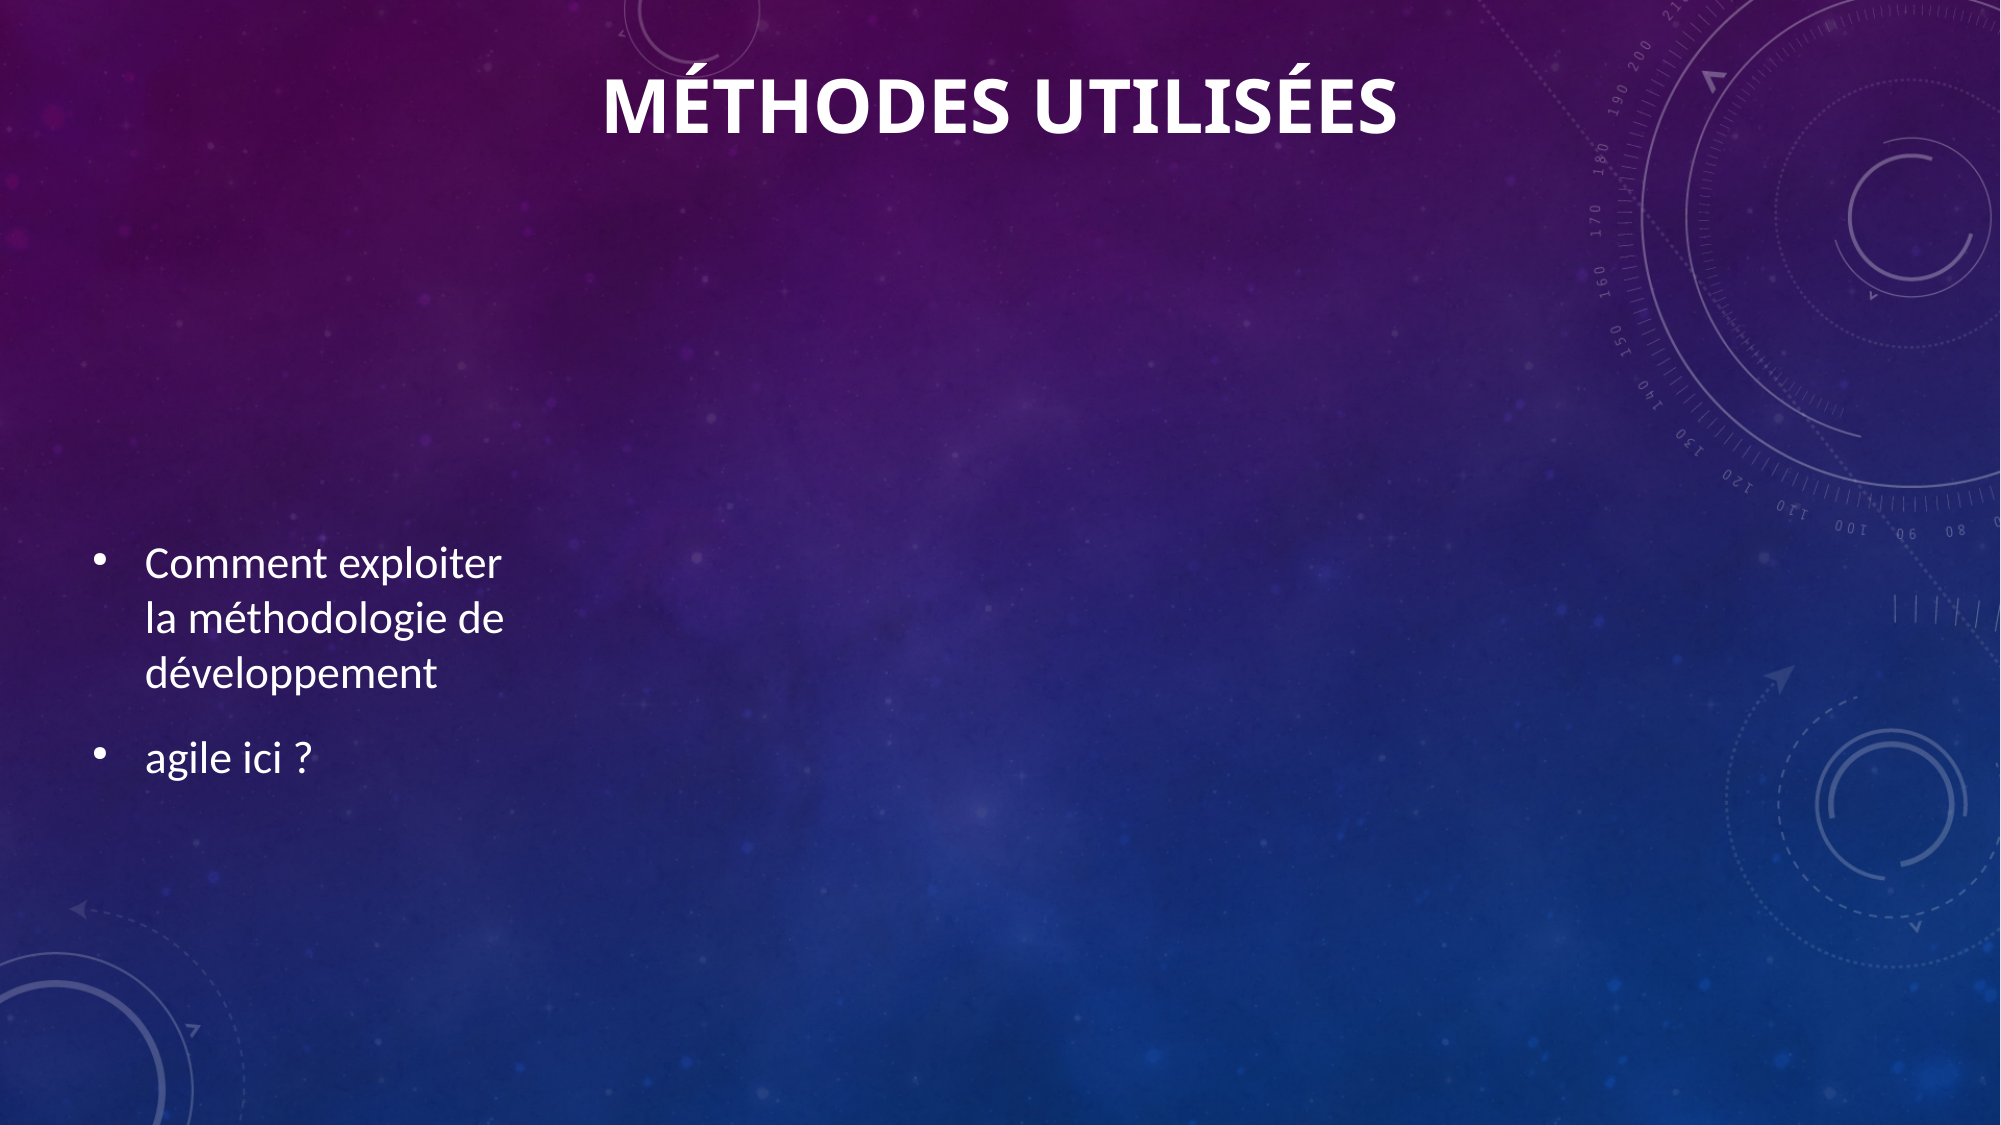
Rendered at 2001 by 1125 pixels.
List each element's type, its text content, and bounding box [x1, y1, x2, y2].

title Méthodes utilisées [155, 35, 1845, 172]
picture [0, 0, 2001, 1125]
list Comment exploiter la méthodologie de développement agile ici ? [59, 362, 532, 953]
